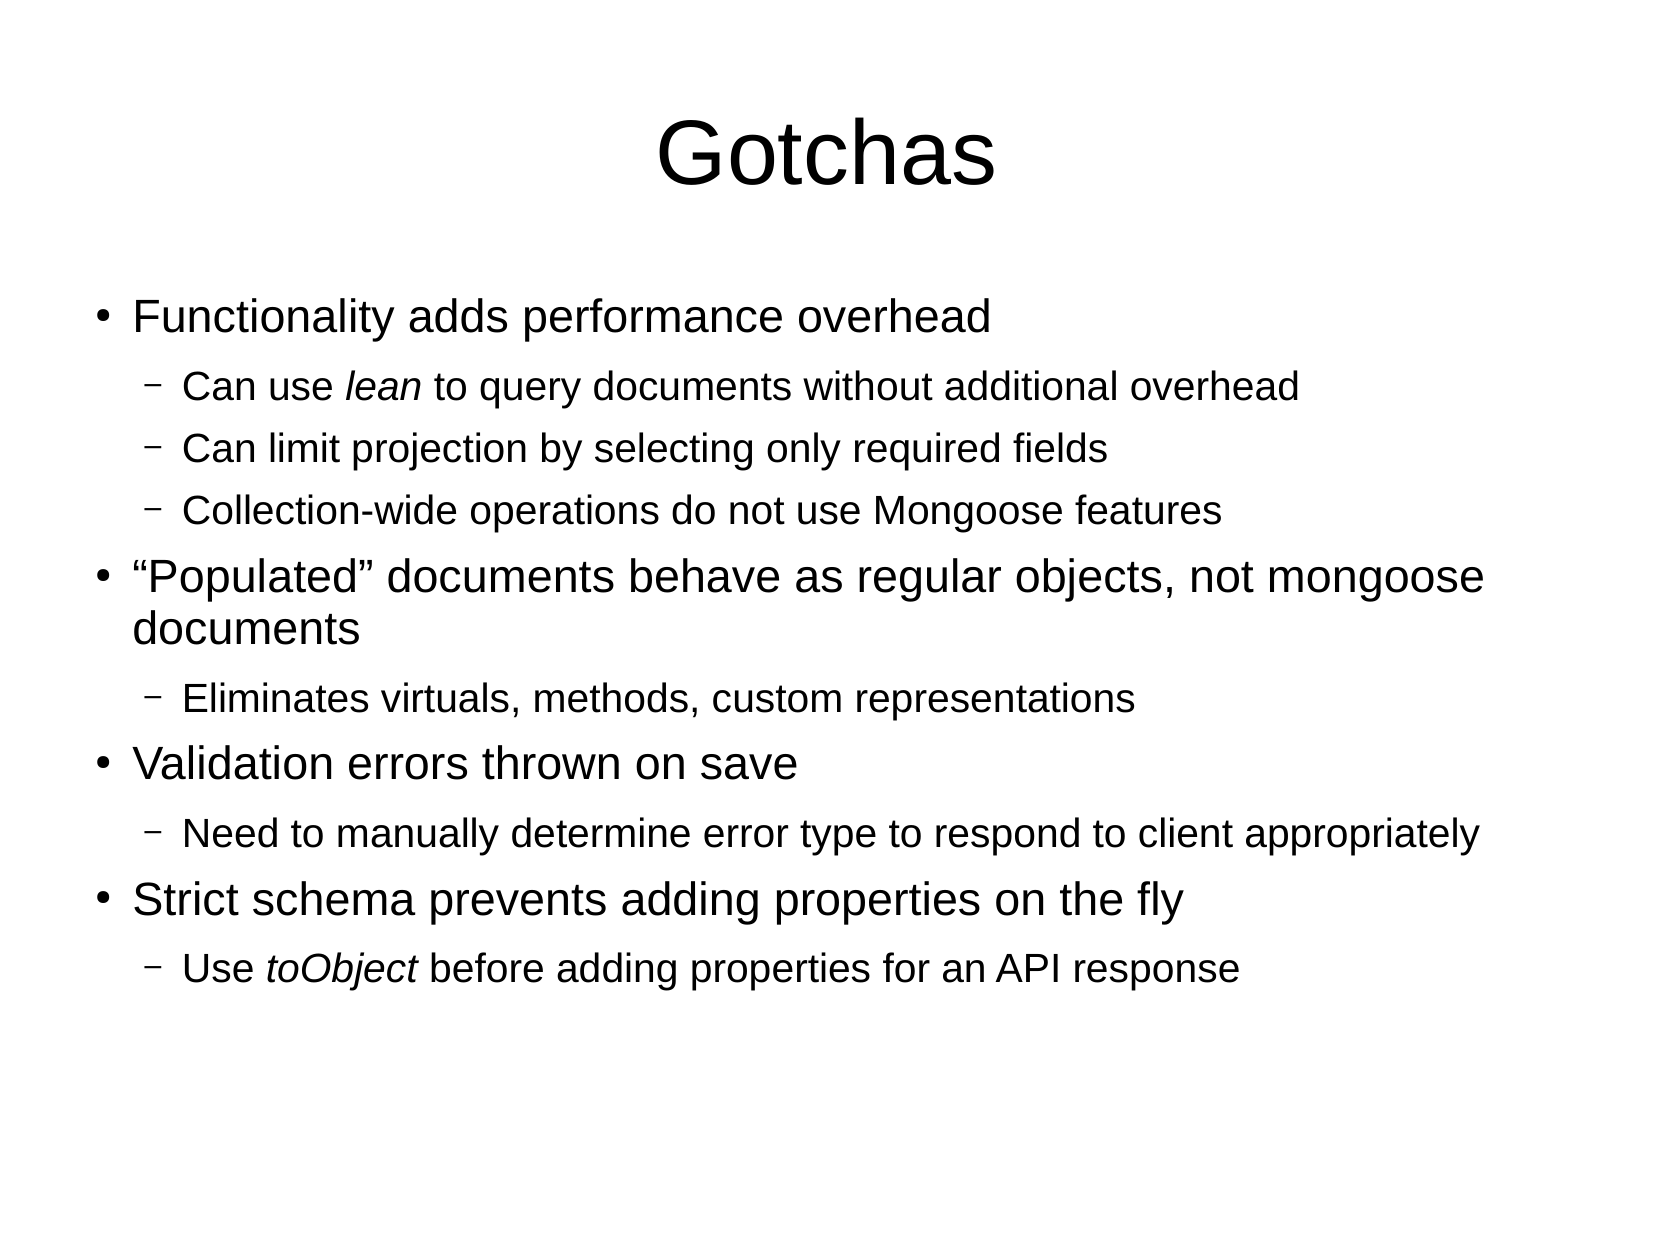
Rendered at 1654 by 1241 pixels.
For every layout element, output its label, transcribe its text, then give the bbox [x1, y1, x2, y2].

list Functionality adds performance overhead Can use lean to query documents without additional overhead Can limit projection by selecting only required fields Collection-wide operations do not use Mongoose features “Populated” documents behave as regular objects, not mongoose documents Eliminates virtuals, methods, custom representations Validation errors thrown on save Need to manually determine error type to respond to client appropriately Strict schema prevents adding properties on the fly Use toObject before adding properties for an API response [82, 290, 1538, 1010]
title Gotchas [82, 49, 1571, 257]
